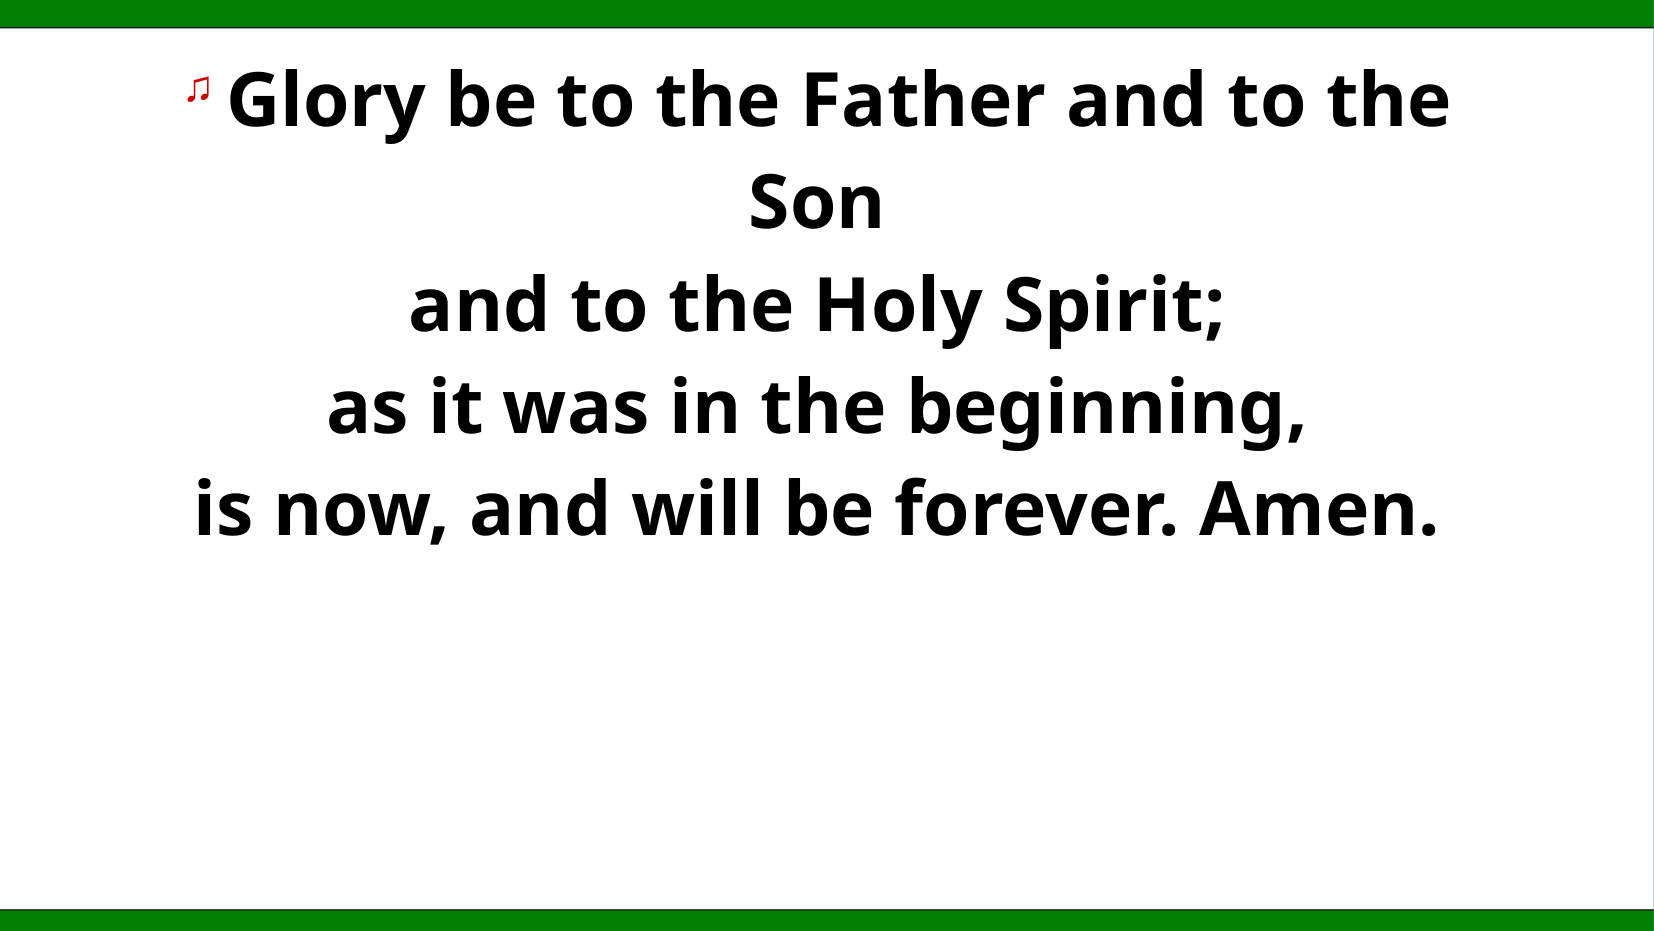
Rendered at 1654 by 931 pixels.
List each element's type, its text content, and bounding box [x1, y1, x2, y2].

picture [0, 0, 1654, 931]
text_box ♫ Glory be to the Father and to the Son and to the Holy Spirit; as it was in the beginning, is now, and will be forever. Amen. [105, 38, 1531, 453]
